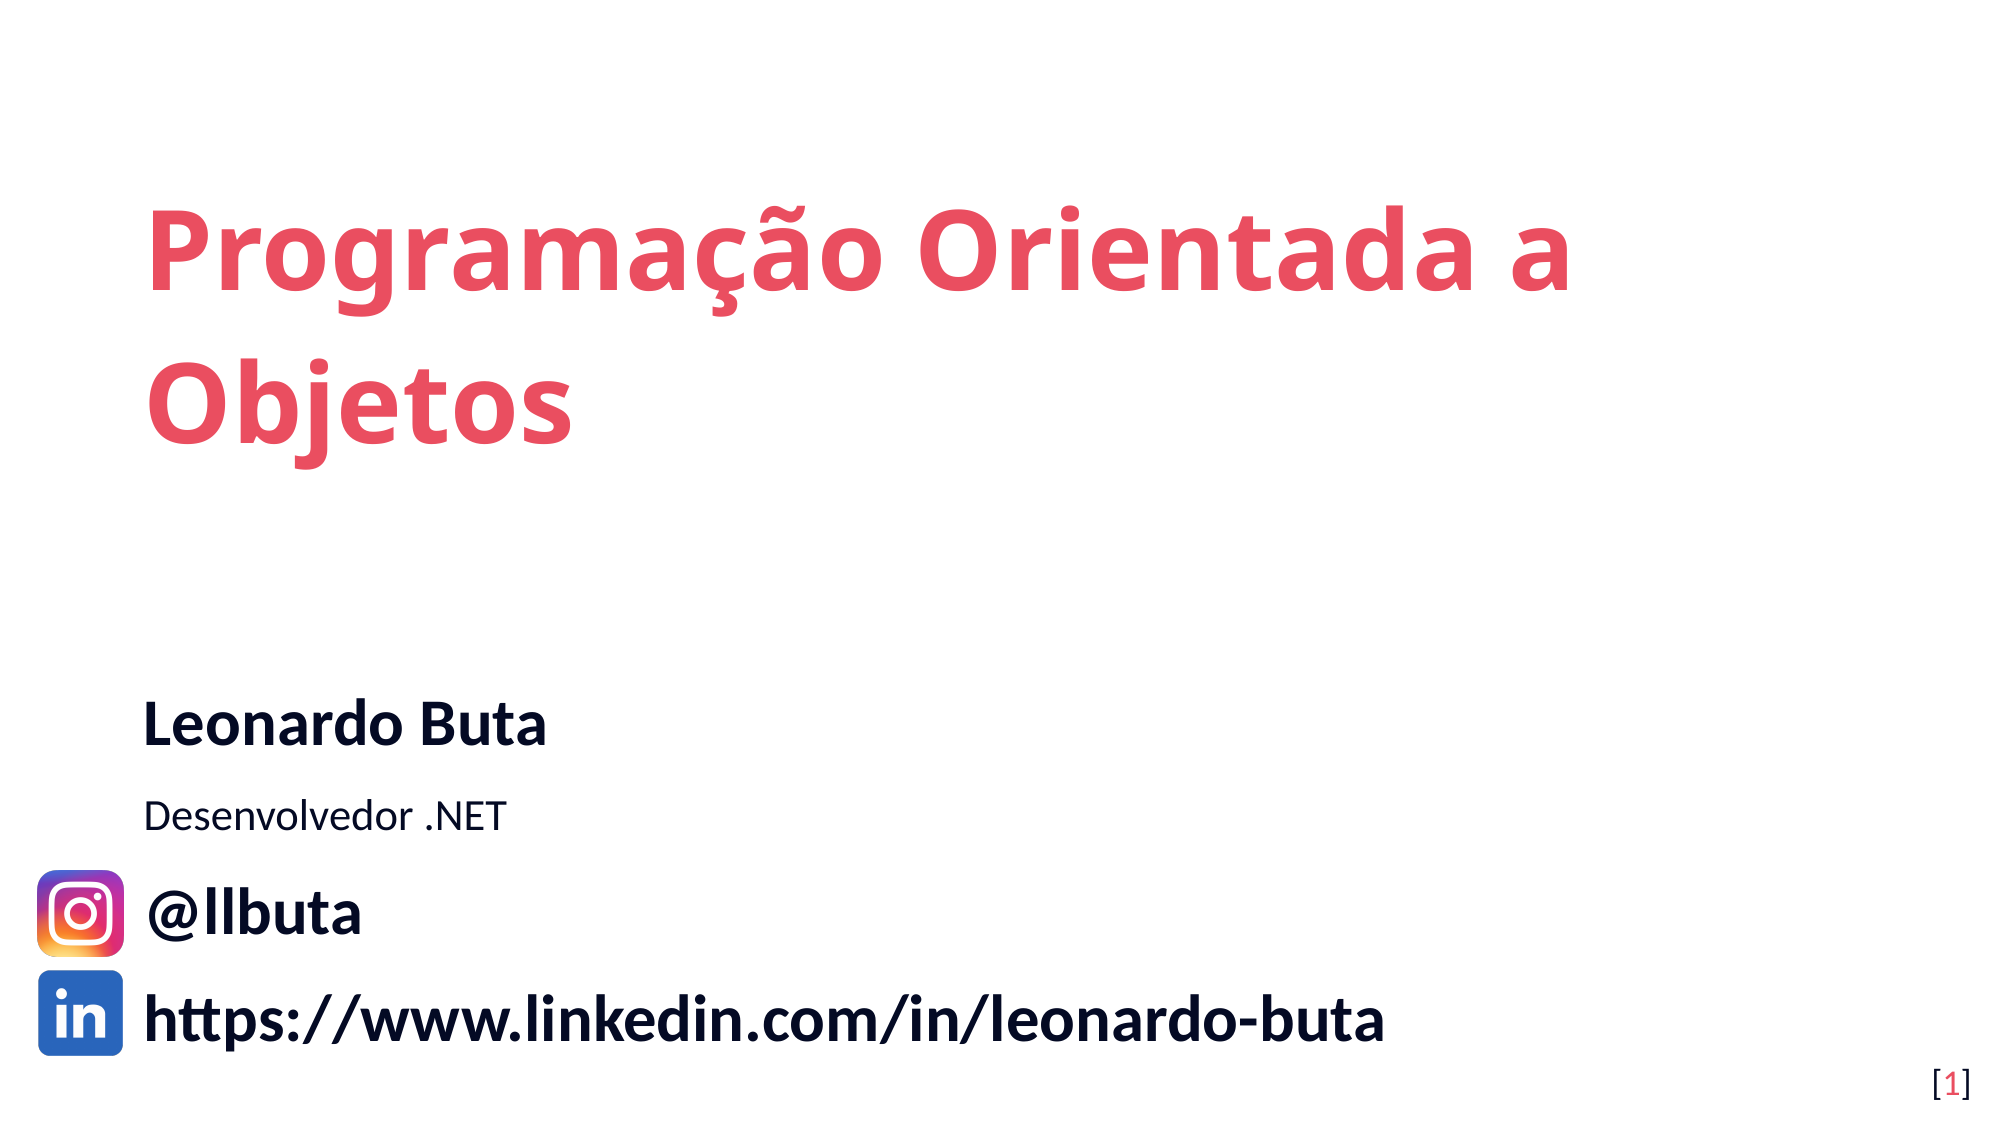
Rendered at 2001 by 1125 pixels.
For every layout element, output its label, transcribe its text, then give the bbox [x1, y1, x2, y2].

text_box Leonardo Buta Desenvolvedor .NET @llbuta https://www.linkedin.com/in/leonardo-buta [123, 658, 1603, 1082]
slide_number [<number>] [1871, 1038, 1992, 1125]
picture [37, 870, 124, 957]
text_box Programação Orientada a Objetos [123, 139, 1872, 563]
picture [28, 960, 133, 1066]
